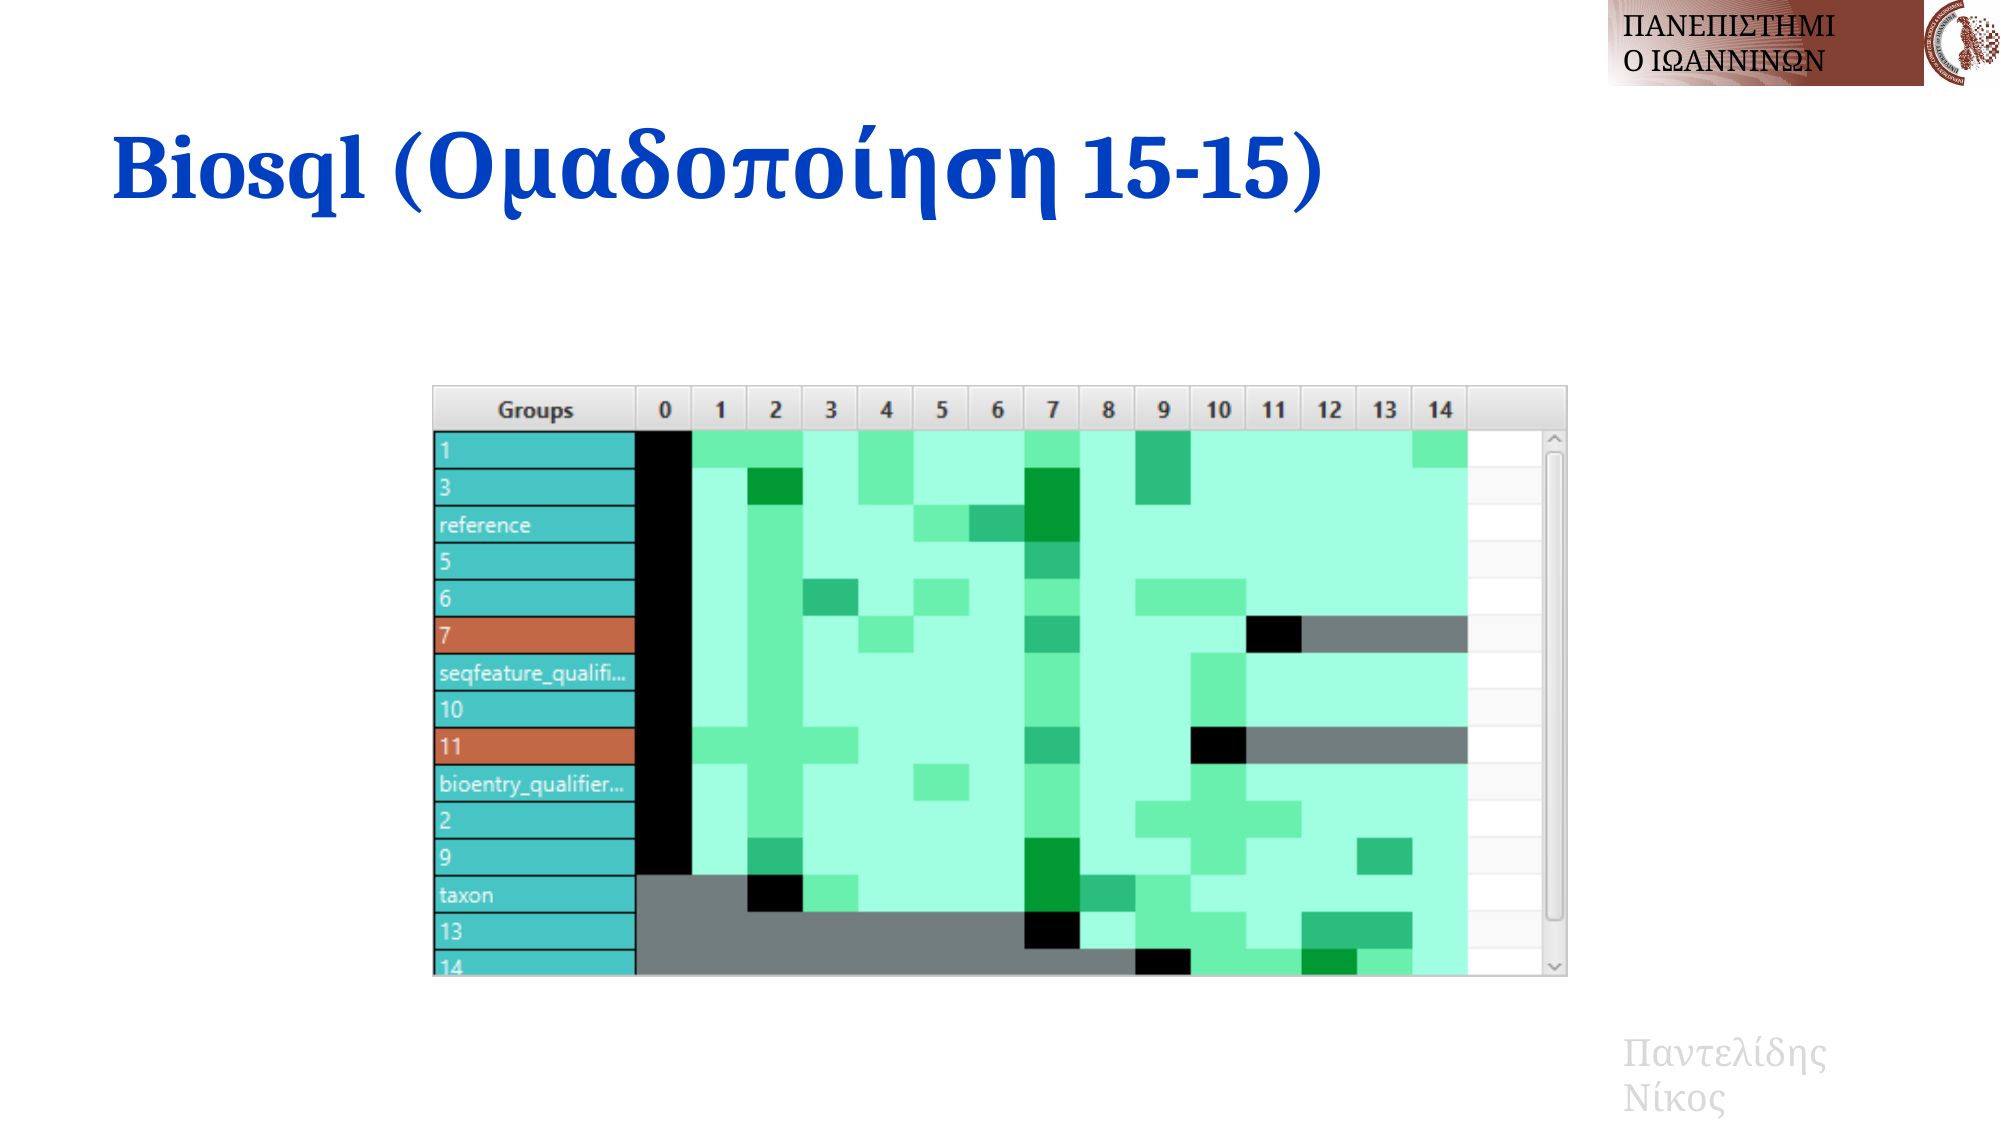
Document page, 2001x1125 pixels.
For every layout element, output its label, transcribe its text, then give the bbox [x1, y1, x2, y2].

picture [432, 385, 1568, 977]
text_box Biosql (Ομαδοποίηση 15-15) [96, 112, 1428, 225]
